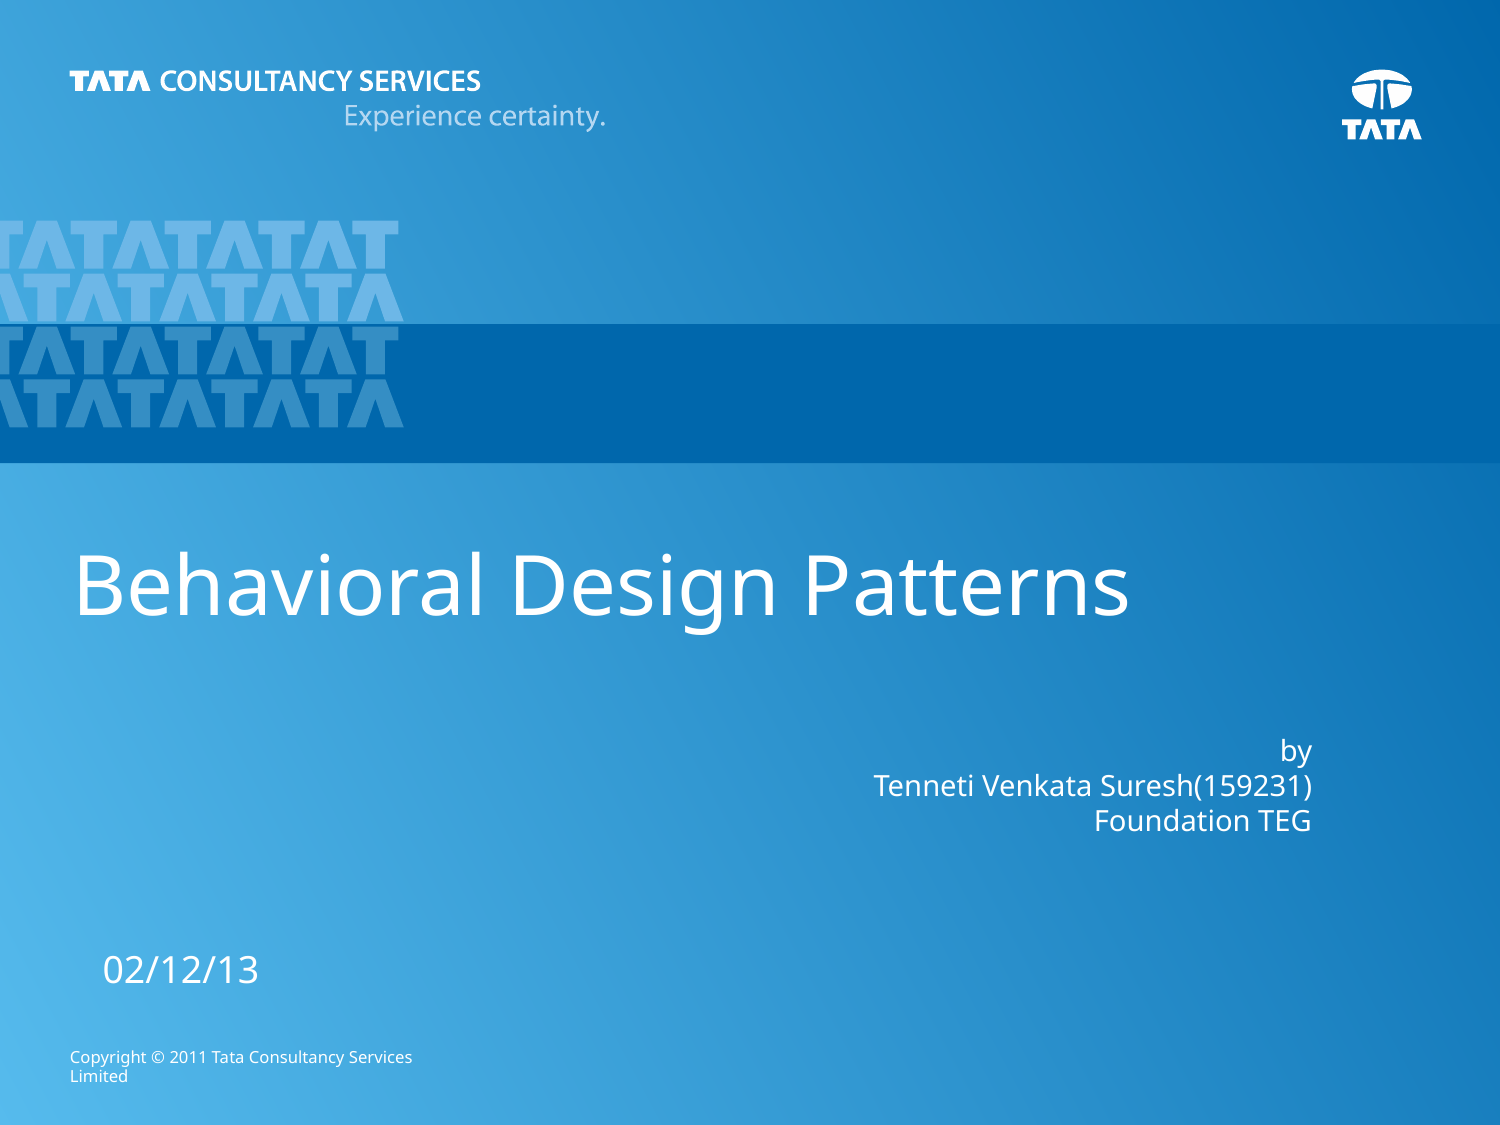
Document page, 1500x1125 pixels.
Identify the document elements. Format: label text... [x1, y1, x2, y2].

title Behavioral Design Patterns [58, 525, 1334, 625]
text_box 02/12/13 [102, 945, 260, 997]
subtitle by Tenneti Venkata Suresh(159231) Foundation TEG [50, 725, 1328, 851]
